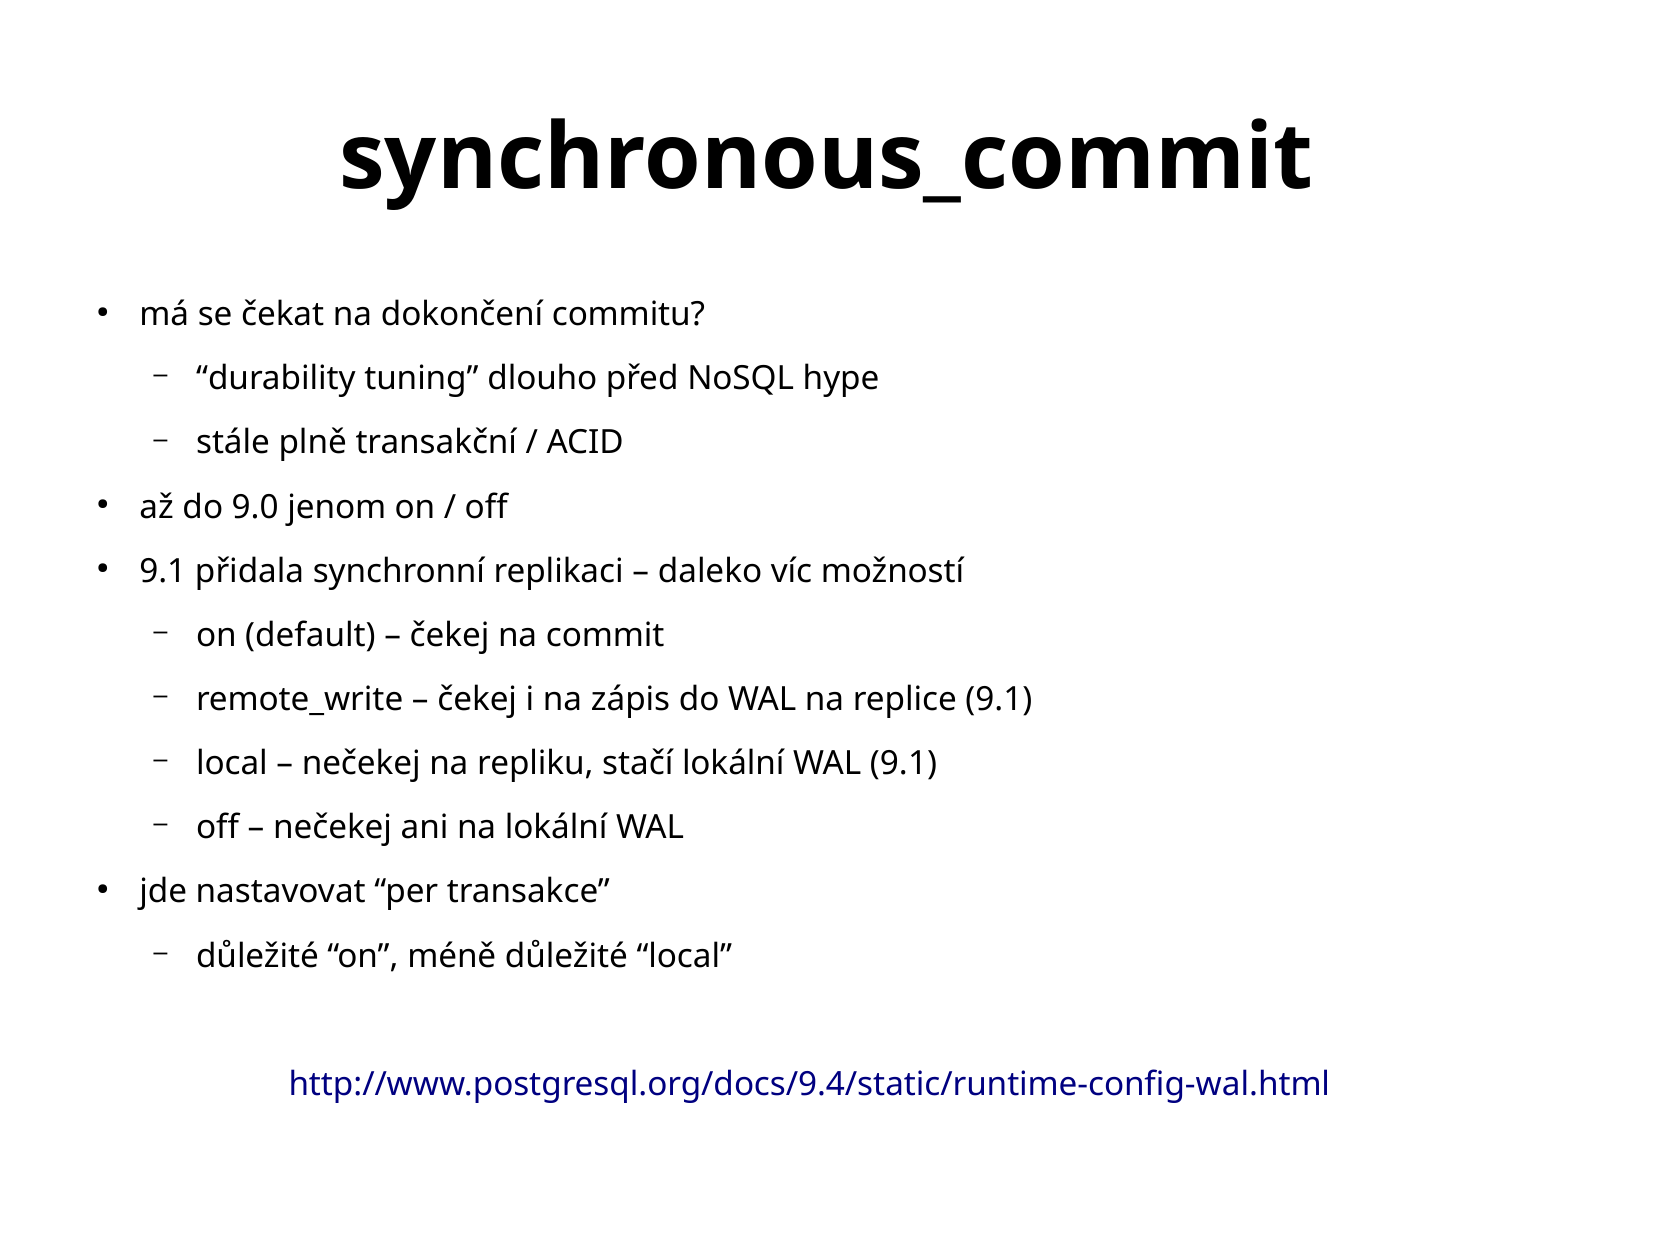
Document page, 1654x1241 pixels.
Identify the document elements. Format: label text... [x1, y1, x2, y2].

title synchronous_commit [82, 49, 1571, 257]
list má se čekat na dokončení commitu? “durability tuning” dlouho před NoSQL hype stále plně transakční / ACID až do 9.0 jenom on / off 9.1 přidala synchronní replikaci – daleko víc možností on (default) – čekej na commit remote_write – čekej i na zápis do WAL na replice (9.1) local – nečekej na repliku, stačí lokální WAL (9.1) off – nečekej ani na lokální WAL jde nastavovat “per transakce” důležité “on”, méně důležité “local” http://www.postgresql.org/docs/9.4/static/runtime-config-wal.html [82, 290, 1538, 1111]
